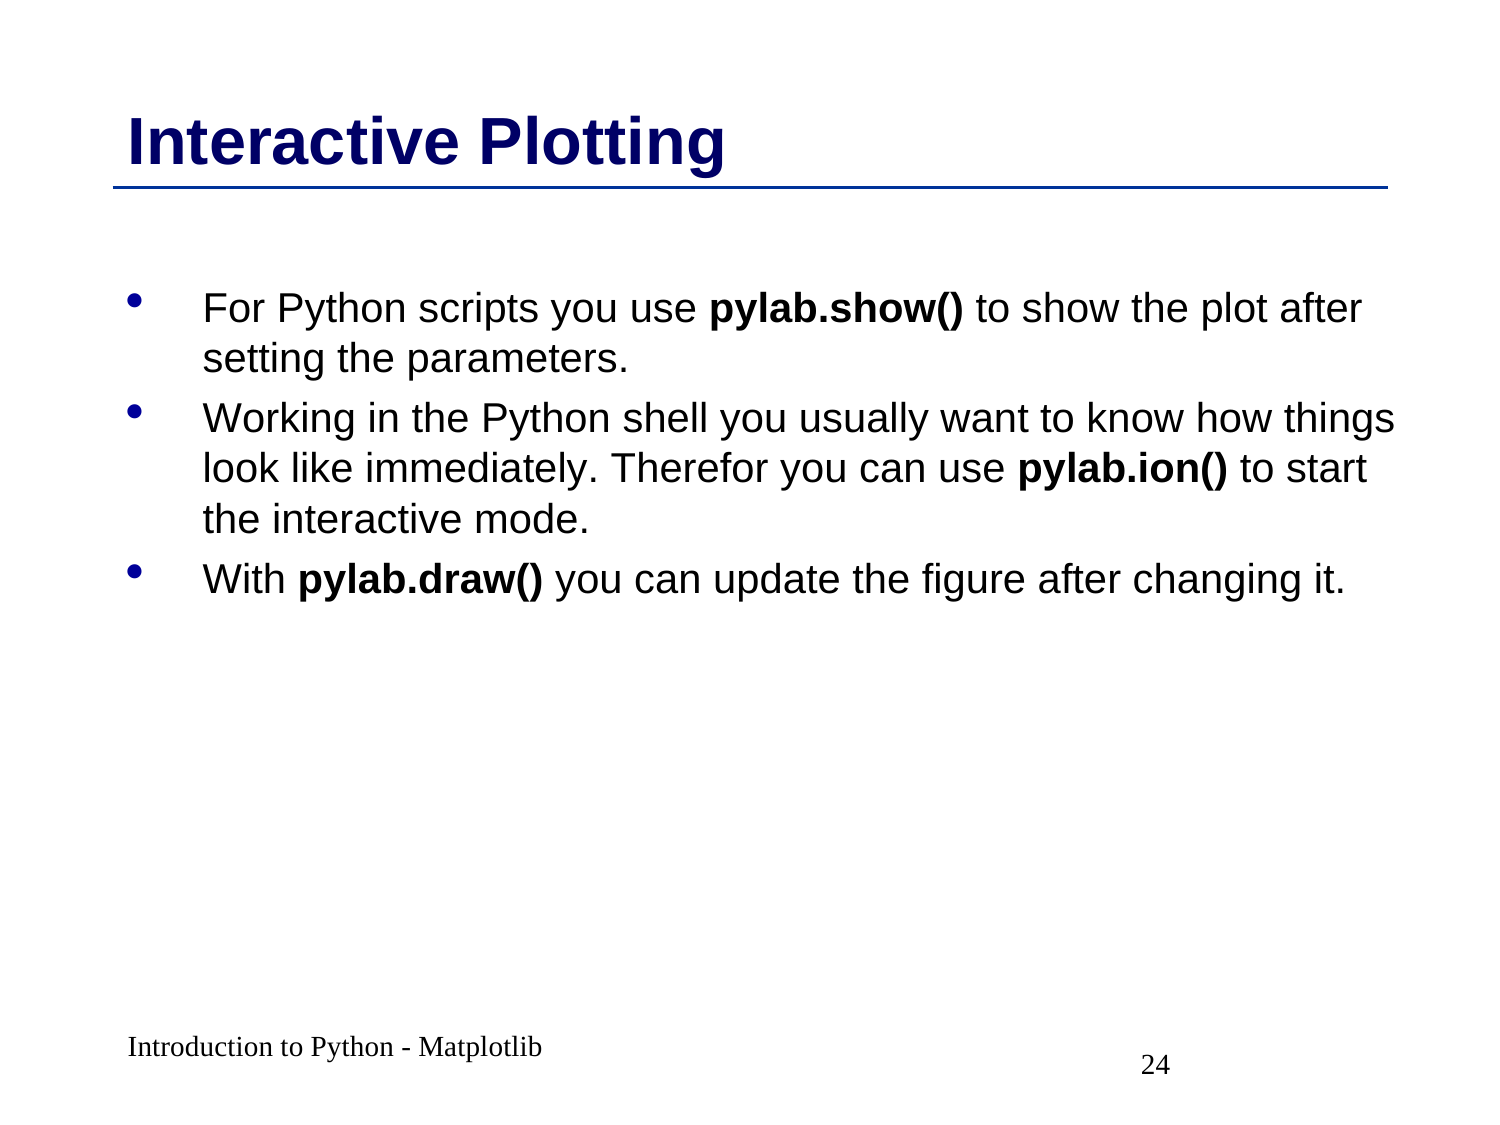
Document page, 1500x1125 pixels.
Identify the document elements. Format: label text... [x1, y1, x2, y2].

title Interactive Plotting [112, 89, 1388, 186]
text_box <number> [1074, 1025, 1388, 1101]
list For Python scripts you use pylab.show() to show the plot after setting the parameters. Working in the Python shell you usually want to know how things look like immediately. Therefor you can use pylab.ion() to start the interactive mode. With pylab.draw() you can update the figure after changing it. [112, 212, 1438, 963]
text_box Introduction to Python - Matplotlib [112, 1025, 501, 1101]
